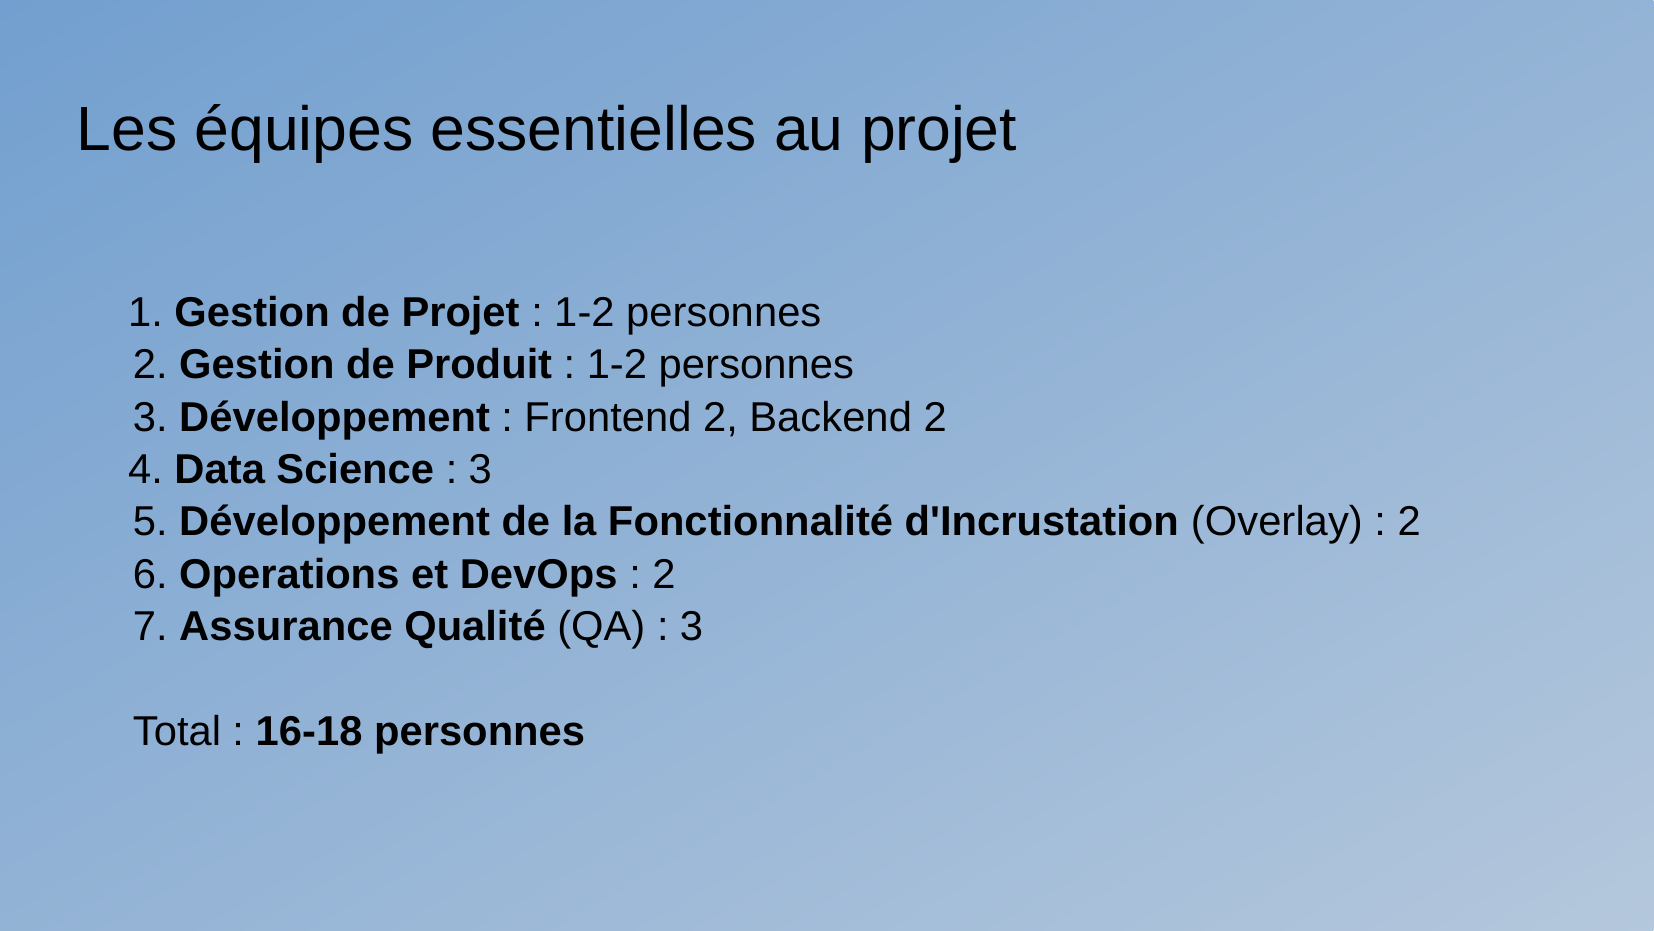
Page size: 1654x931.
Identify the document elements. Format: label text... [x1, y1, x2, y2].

list 1. Gestion de Projet : 1-2 personnes 2. Gestion de Produit : 1-2 personnes 3. Développement : Frontend 2, Backend 2 4. Data Science : 3 5. Développement de la Fonctionnalité d'Incrustation (Overlay) : 2 6. Operations et DevOps : 2 7. Assurance Qualité (QA) : 3 Total : 16-18 personnes [59, 236, 1548, 878]
title Les équipes essentielles au projet [76, 51, 1565, 207]
